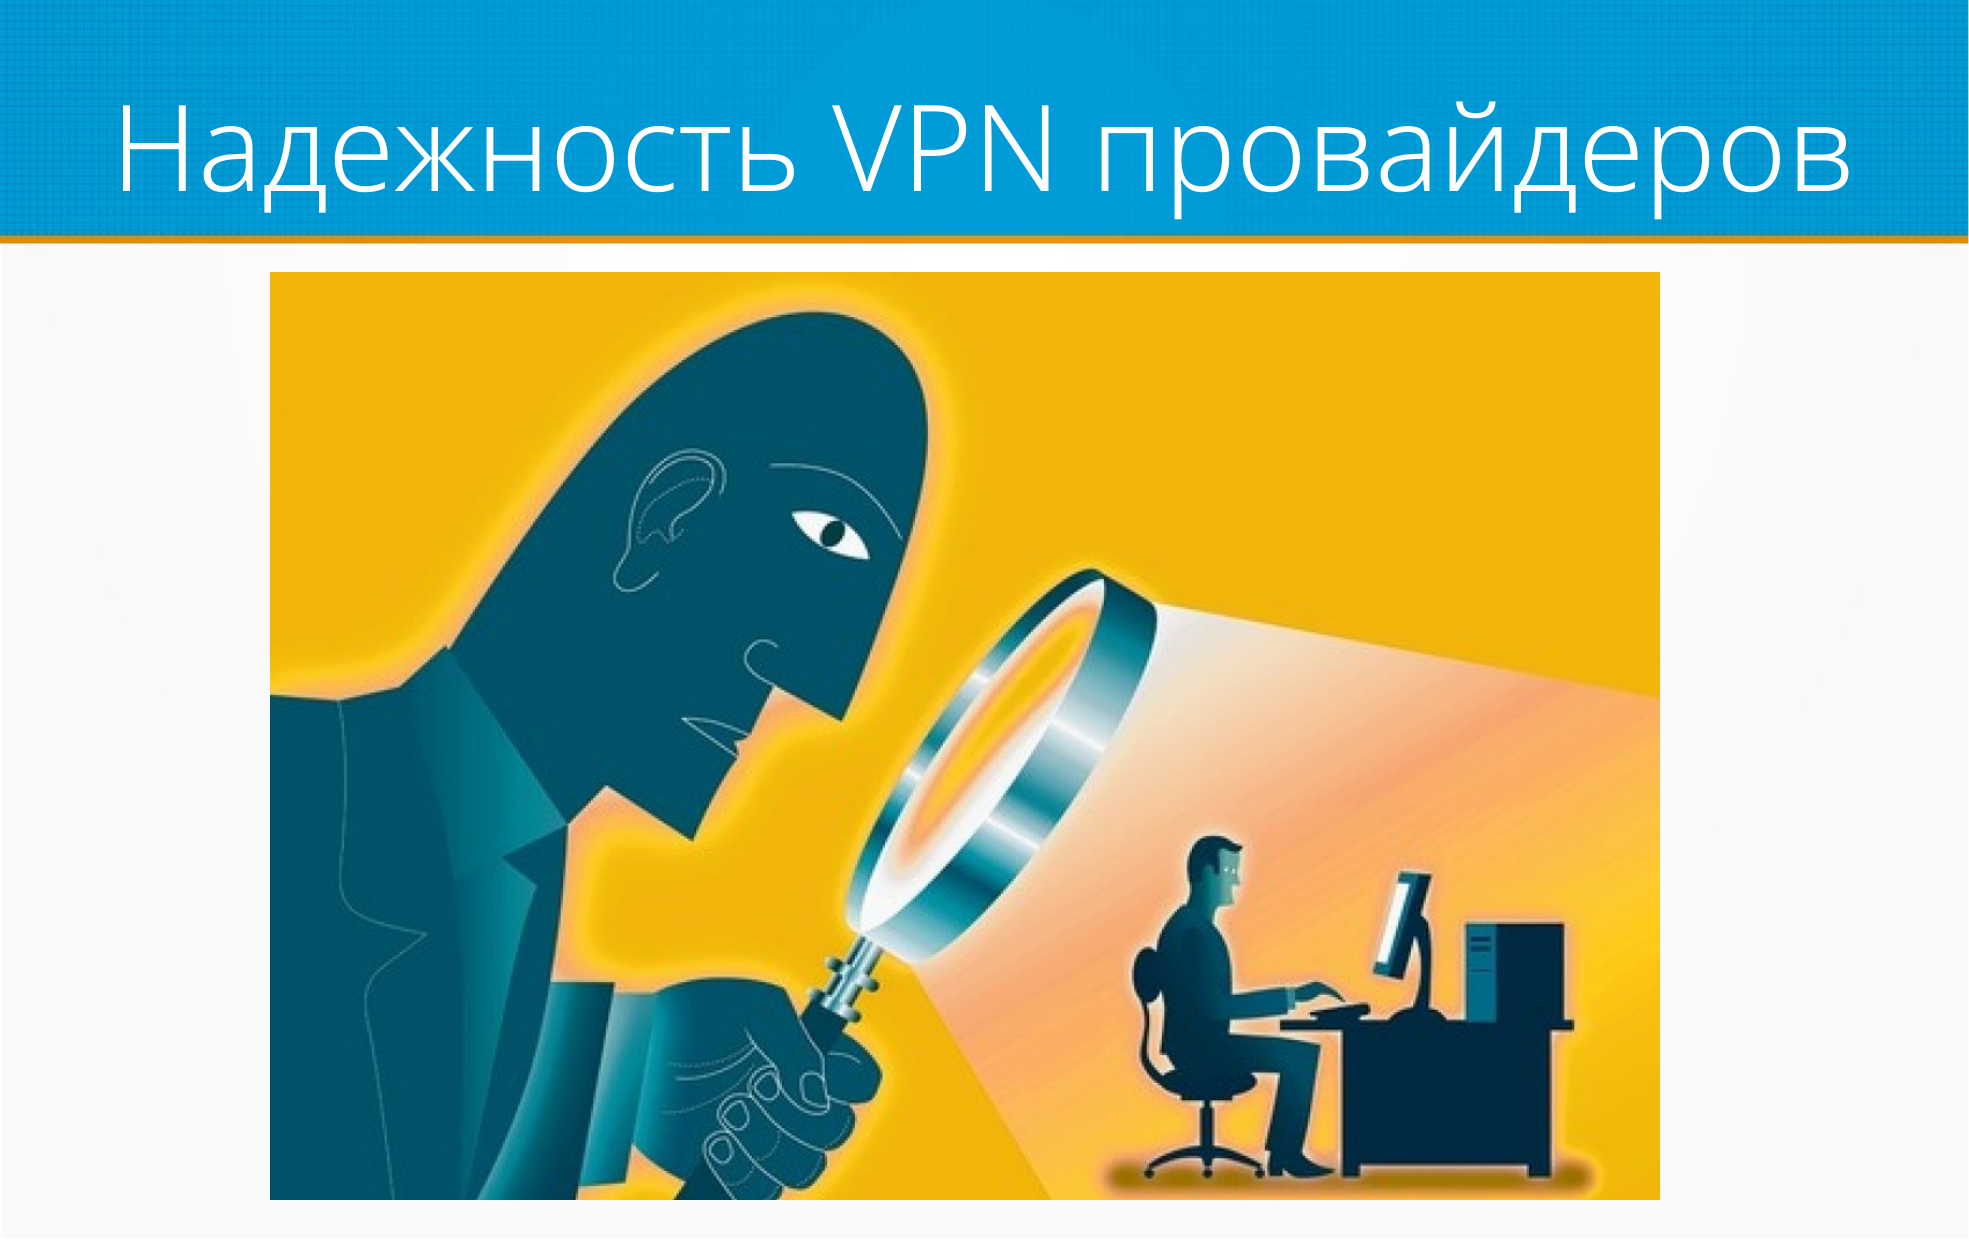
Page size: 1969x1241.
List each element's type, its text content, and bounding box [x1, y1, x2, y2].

picture [0, 233, 1969, 1241]
title Надежность VPN провайдеров [98, 19, 1870, 227]
